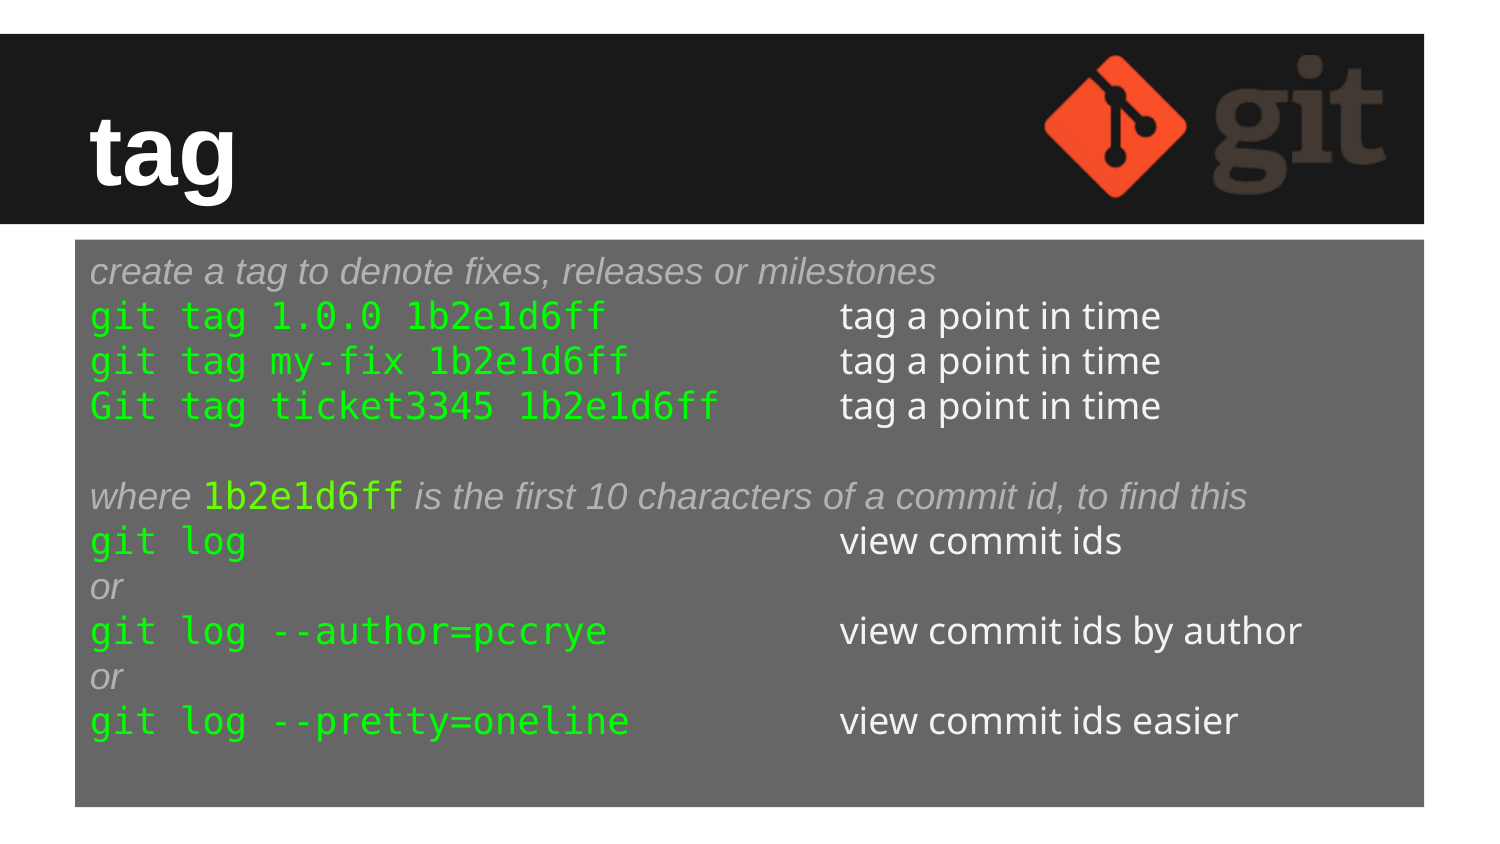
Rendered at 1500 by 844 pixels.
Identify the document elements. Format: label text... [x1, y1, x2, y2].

text_box tag [75, 33, 1425, 221]
picture [1044, 55, 1387, 199]
text_box create a tag to denote fixes, releases or milestones git tag 1.0.0 1b2e1d6ff tag a point in time git tag my-fix 1b2e1d6ff tag a point in time Git tag ticket3345 1b2e1d6ff tag a point in time where 1b2e1d6ff is the first 10 characters of a commit id, to find this git log view commit ids or git log --author=pccrye view commit ids by author or git log --pretty=oneline view commit ids easier [75, 239, 1425, 830]
